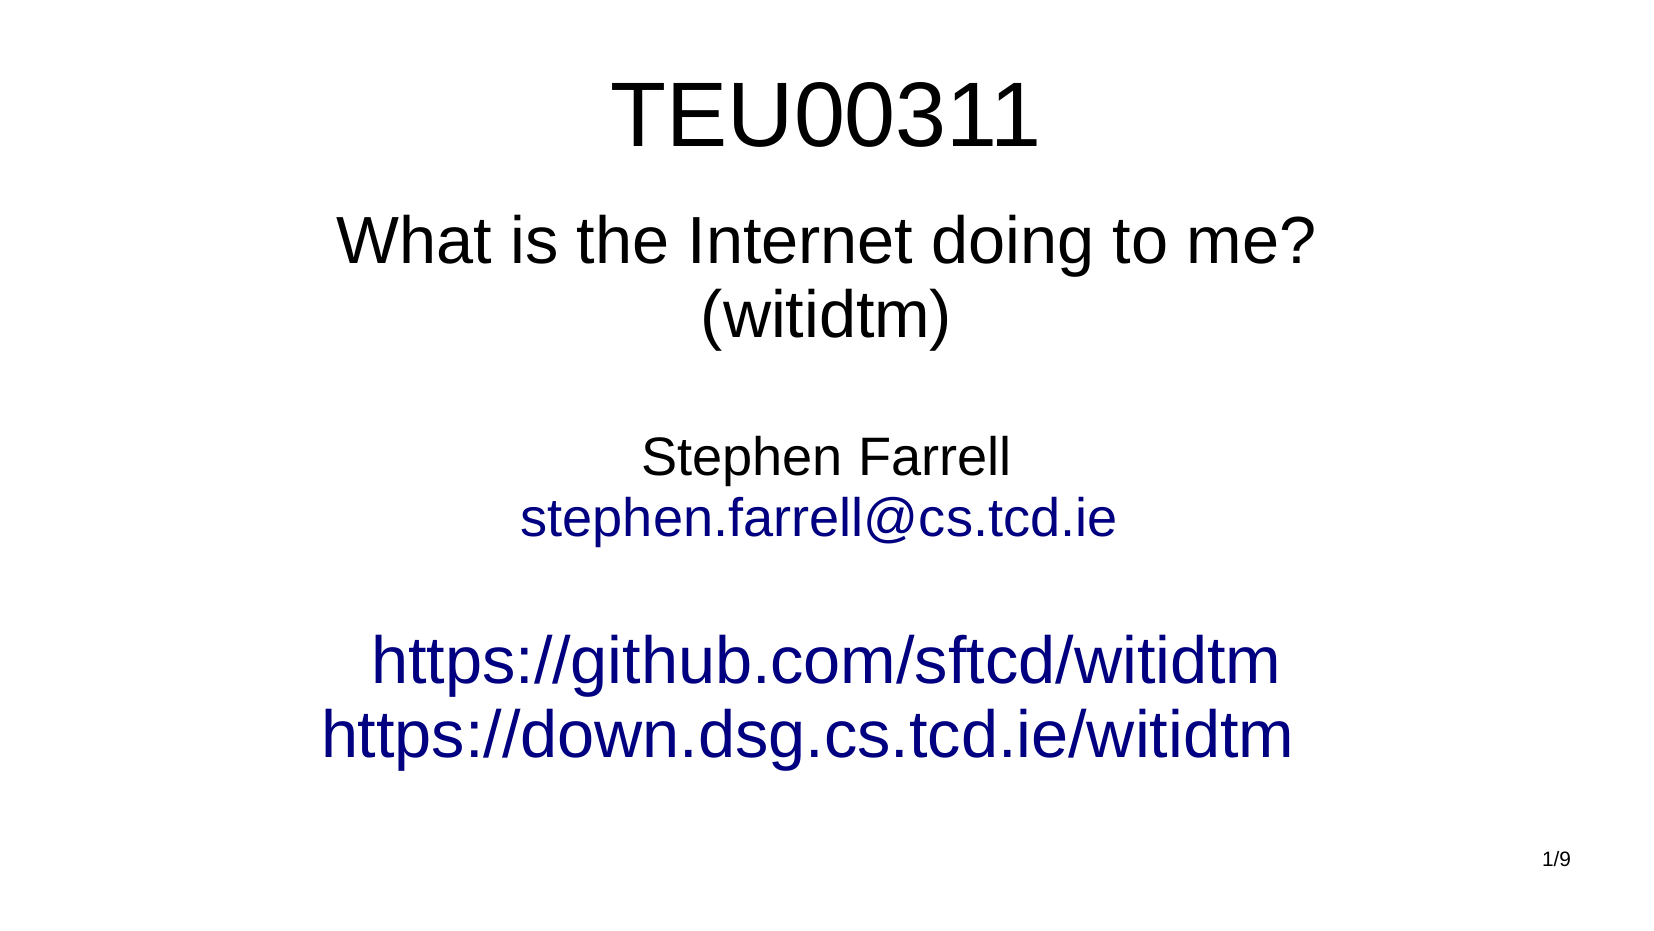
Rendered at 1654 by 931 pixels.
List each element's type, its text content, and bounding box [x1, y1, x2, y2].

subtitle What is the Internet doing to me? (witidtm) Stephen Farrell stephen.farrell@cs.tcd.ie https://github.com/sftcd/witidtm https://down.dsg.cs.tcd.ie/witidtm [82, 202, 1571, 773]
title TEU00311 [82, 37, 1571, 193]
